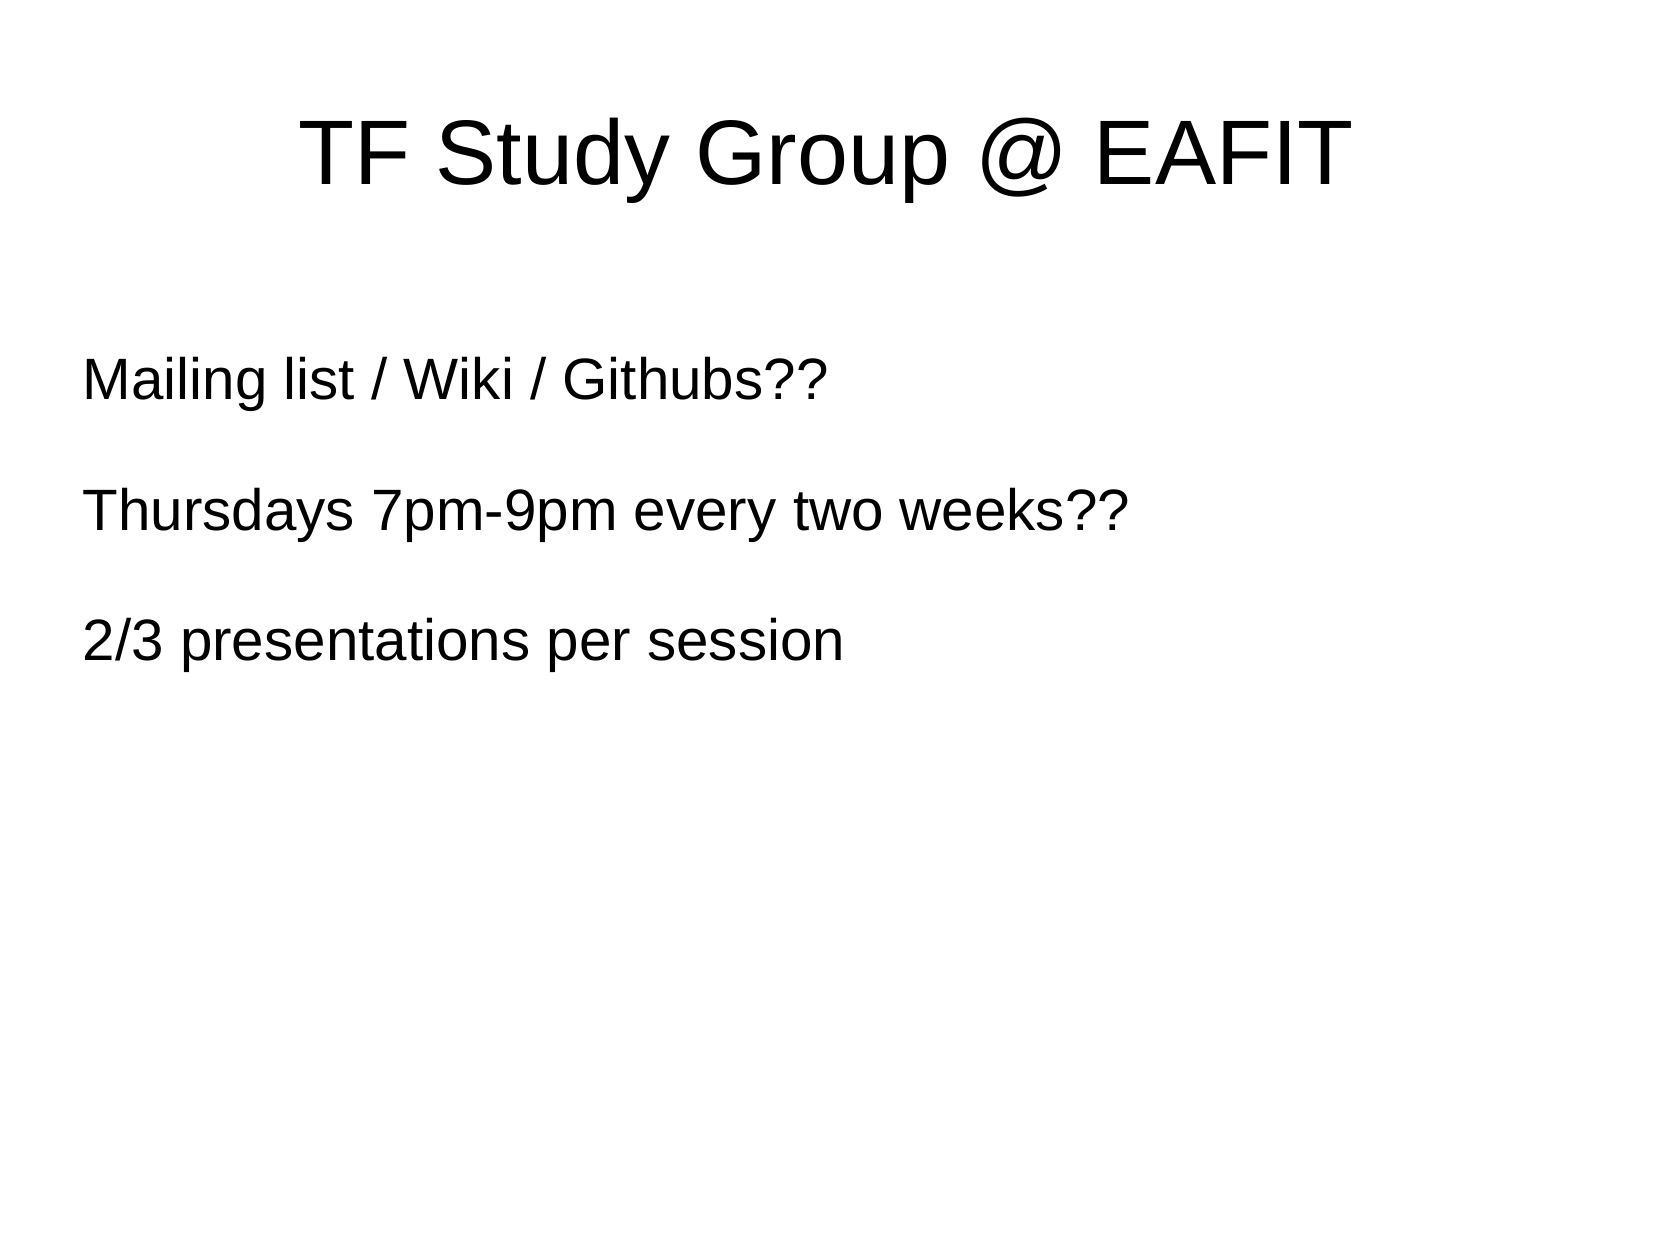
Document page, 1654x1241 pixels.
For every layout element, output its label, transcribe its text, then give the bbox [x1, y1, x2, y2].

subtitle Mailing list / Wiki / Githubs?? Thursdays 7pm-9pm every two weeks?? 2/3 presentations per session [82, 272, 1571, 992]
title TF Study Group @ EAFIT [82, 49, 1571, 257]
